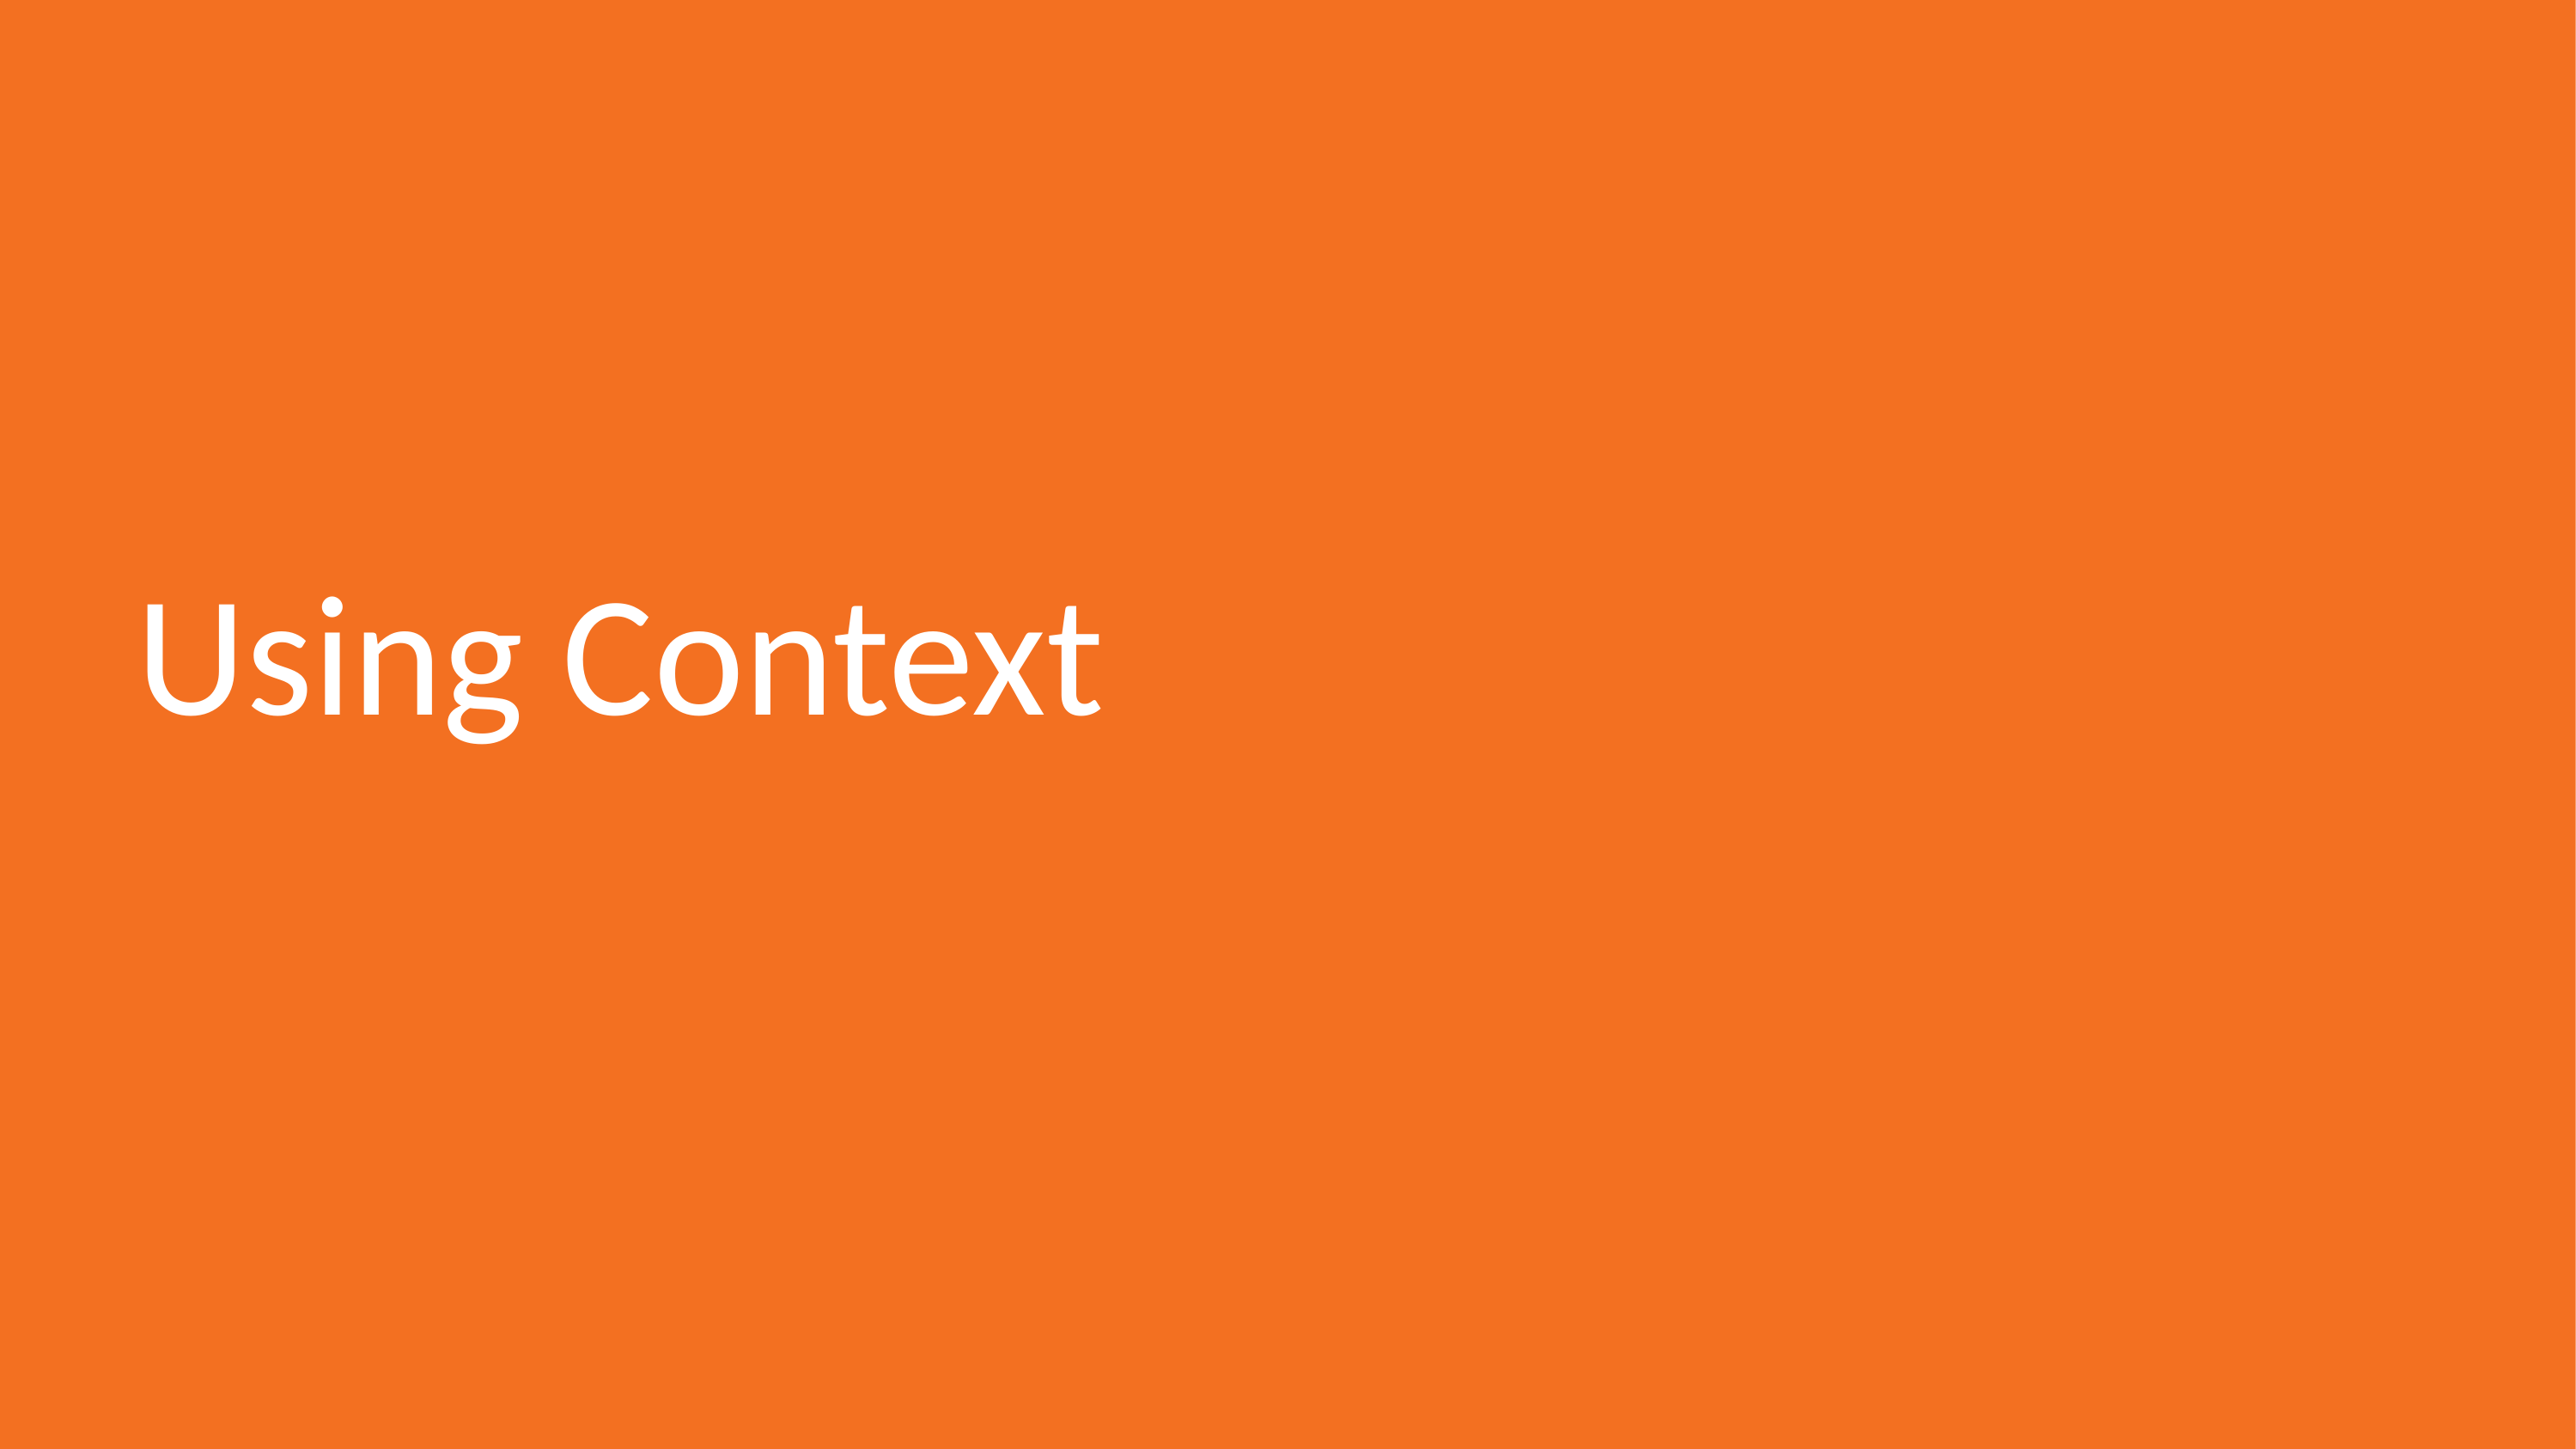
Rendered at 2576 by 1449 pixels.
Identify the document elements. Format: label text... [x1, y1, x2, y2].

title Using Context [110, 512, 2427, 776]
